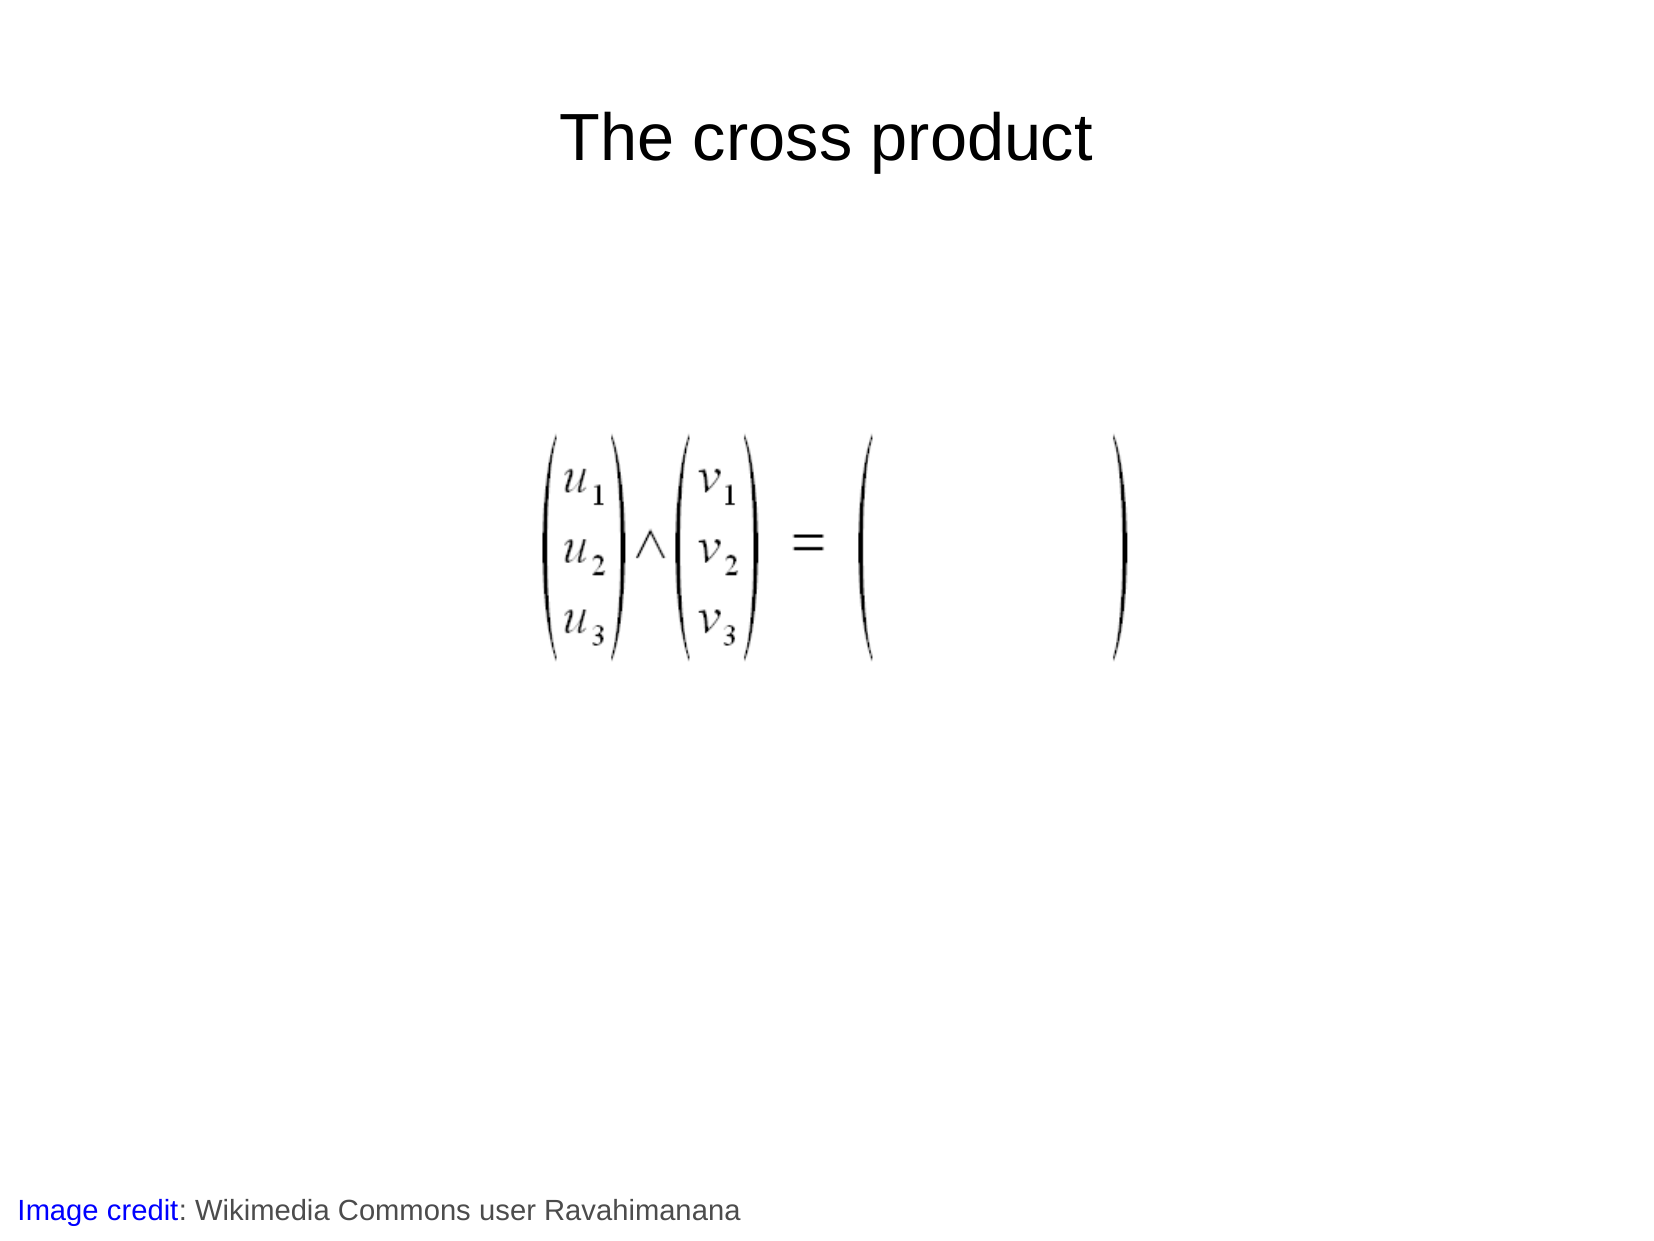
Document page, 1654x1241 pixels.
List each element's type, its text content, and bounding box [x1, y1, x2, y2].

subtitle The cross product [82, 49, 1571, 226]
picture [488, 377, 1237, 864]
text_box Image credit: Wikimedia Commons user Ravahimanana [2, 1186, 1163, 1234]
